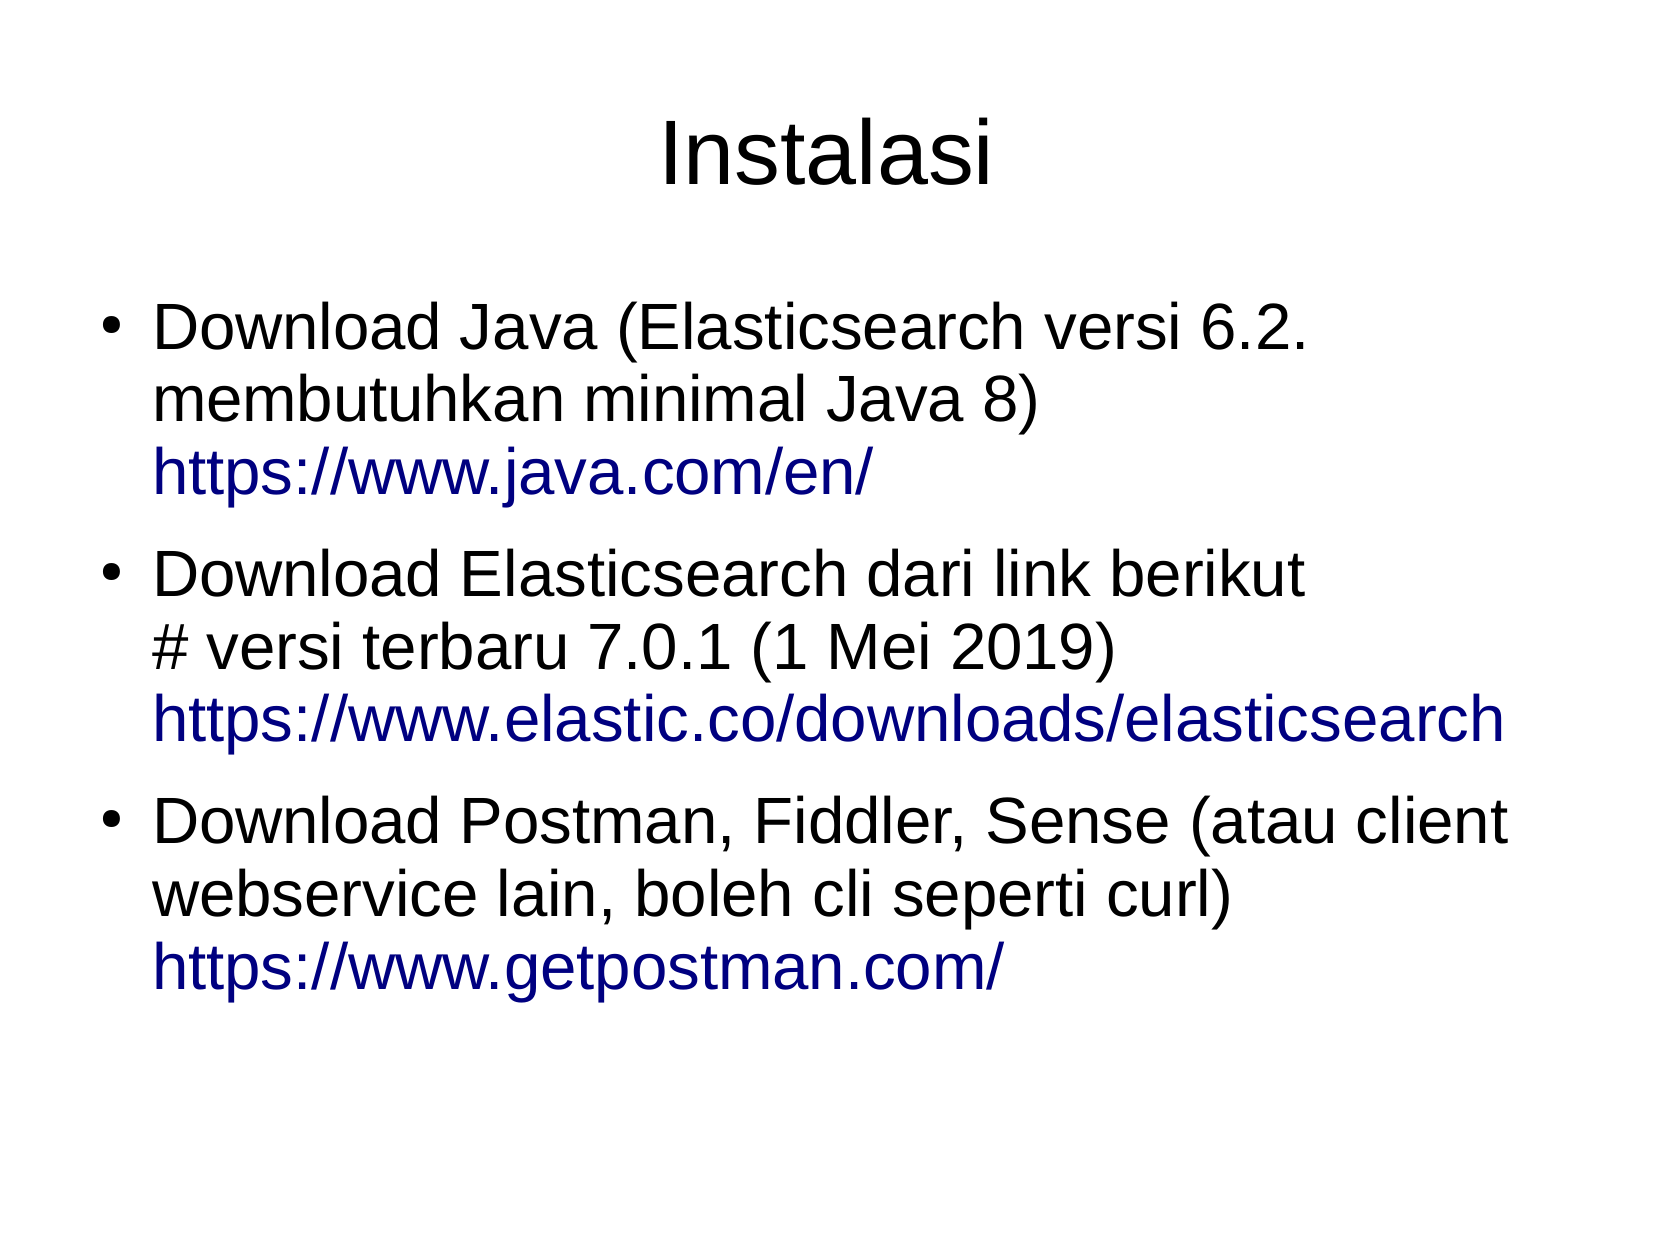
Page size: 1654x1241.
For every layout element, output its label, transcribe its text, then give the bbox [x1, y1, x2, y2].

list Download Java (Elasticsearch versi 6.2. membutuhkan minimal Java 8) https://www.java.com/en/ Download Elasticsearch dari link berikut # versi terbaru 7.0.1 (1 Mei 2019) https://www.elastic.co/downloads/elasticsearch Download Postman, Fiddler, Sense (atau client webservice lain, boleh cli seperti curl) https://www.getpostman.com/ [82, 290, 1571, 1010]
title Instalasi [82, 49, 1571, 257]
